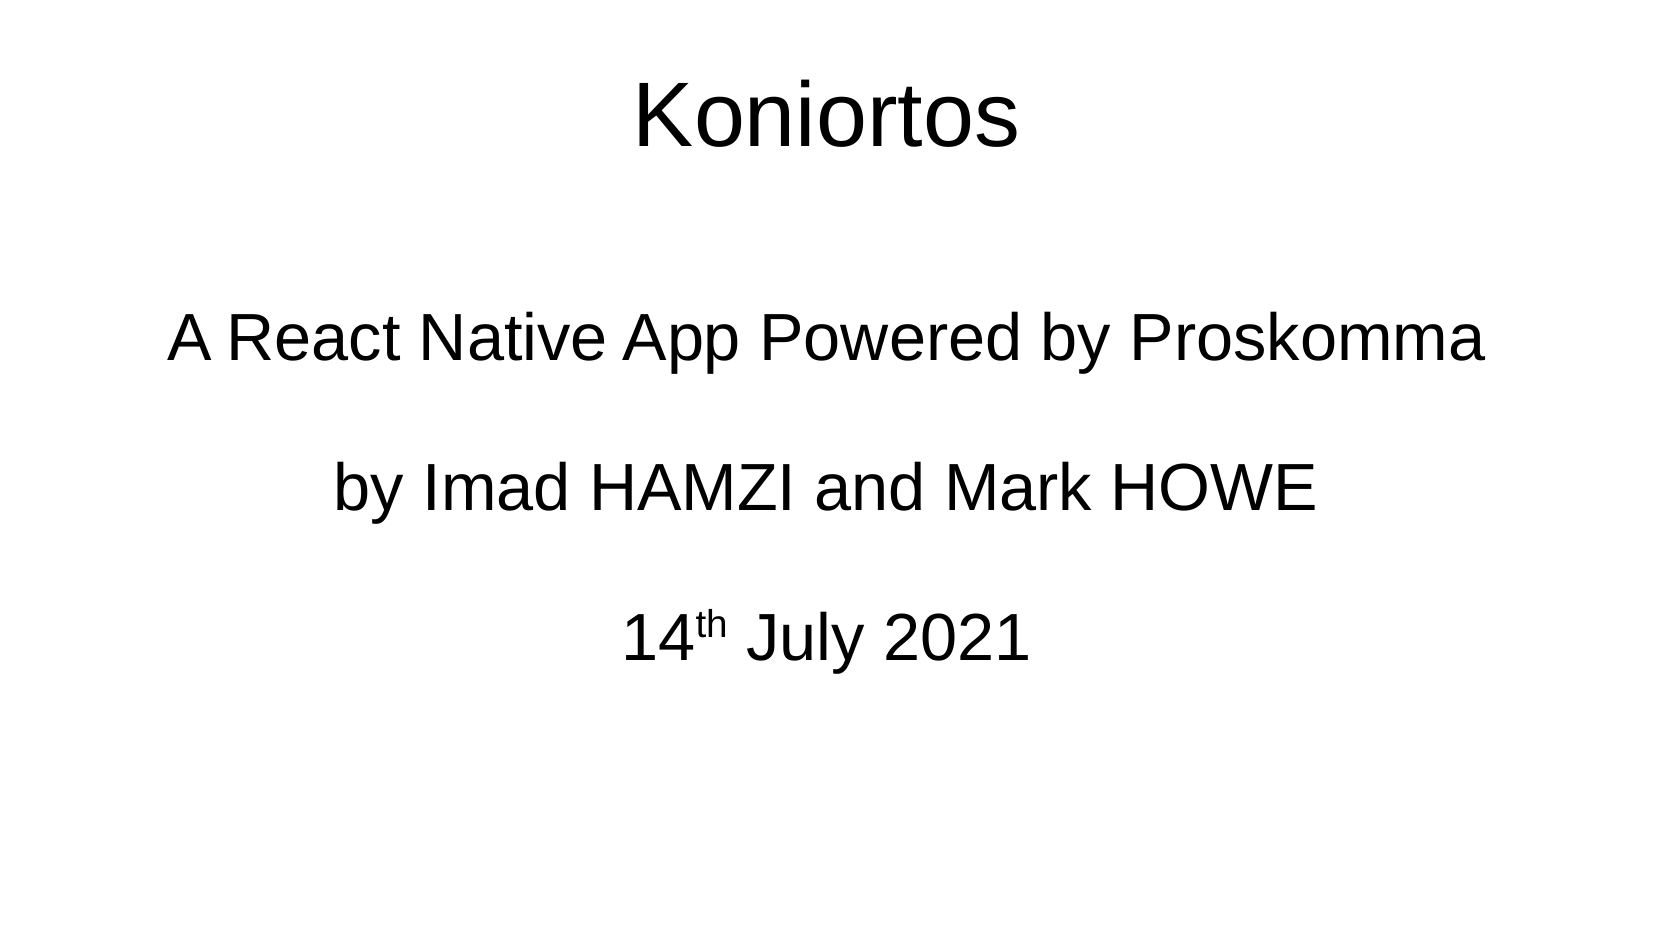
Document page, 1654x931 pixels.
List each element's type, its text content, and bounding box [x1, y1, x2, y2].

title Koniortos [82, 37, 1571, 193]
subtitle A React Native App Powered by Proskomma by Imad HAMZI and Mark HOWE 14th July 2021 [82, 217, 1571, 758]
